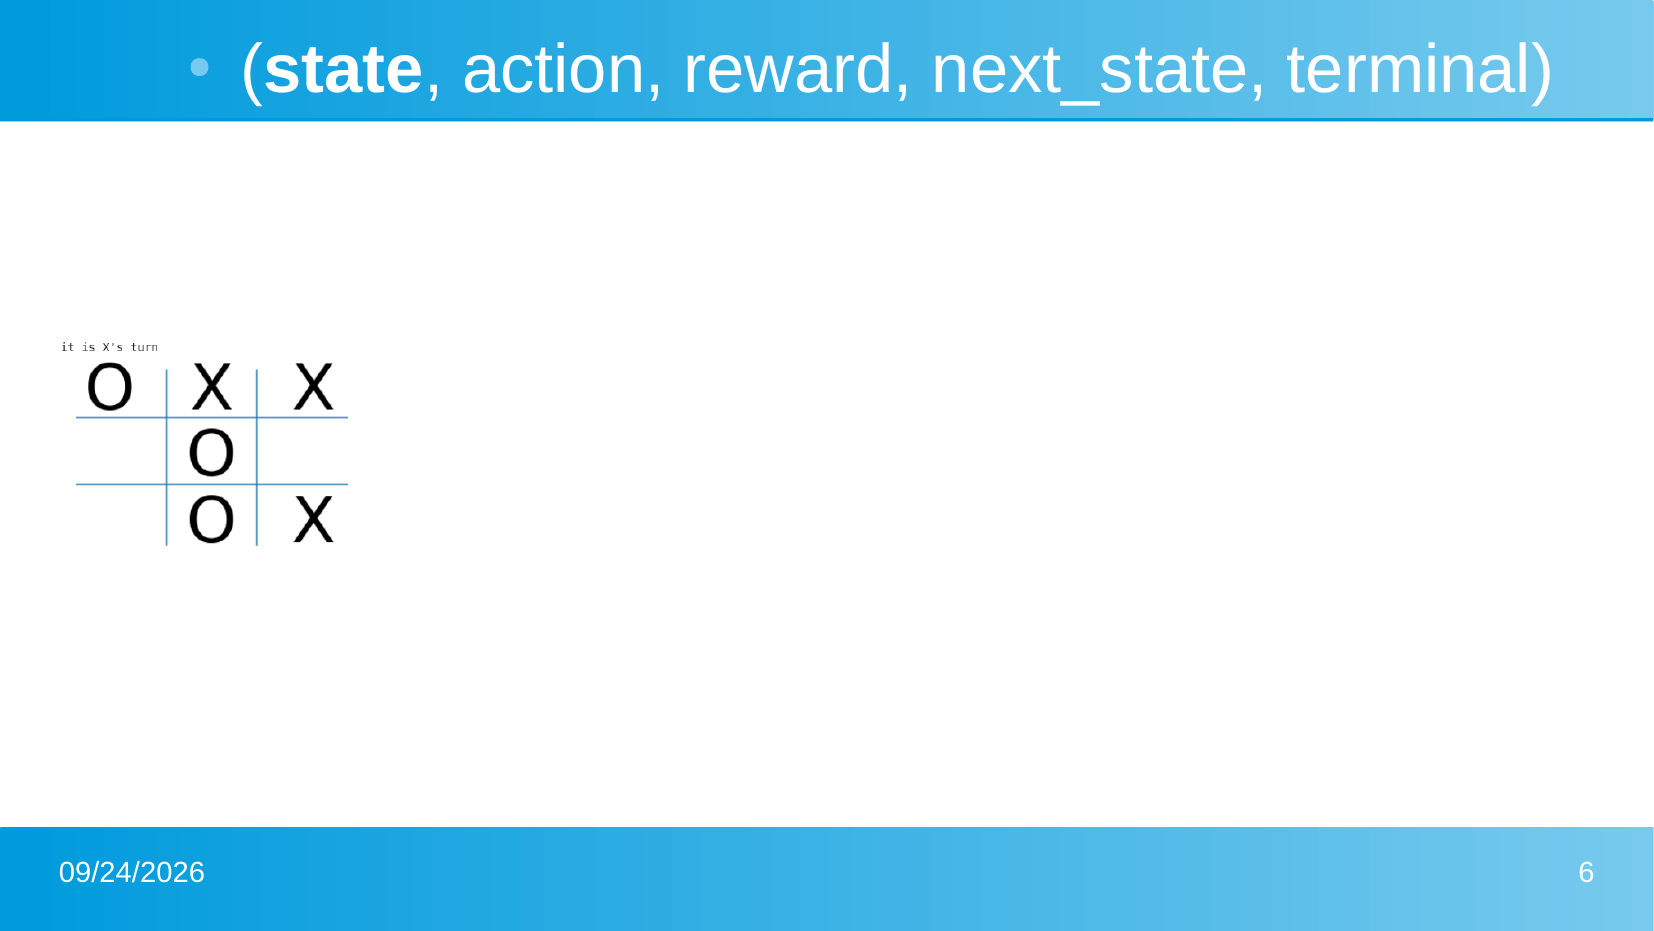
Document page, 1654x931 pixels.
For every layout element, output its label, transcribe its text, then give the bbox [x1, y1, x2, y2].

picture [54, 337, 376, 563]
title (state, action, reward, next_state, terminal) [59, 29, 1595, 108]
